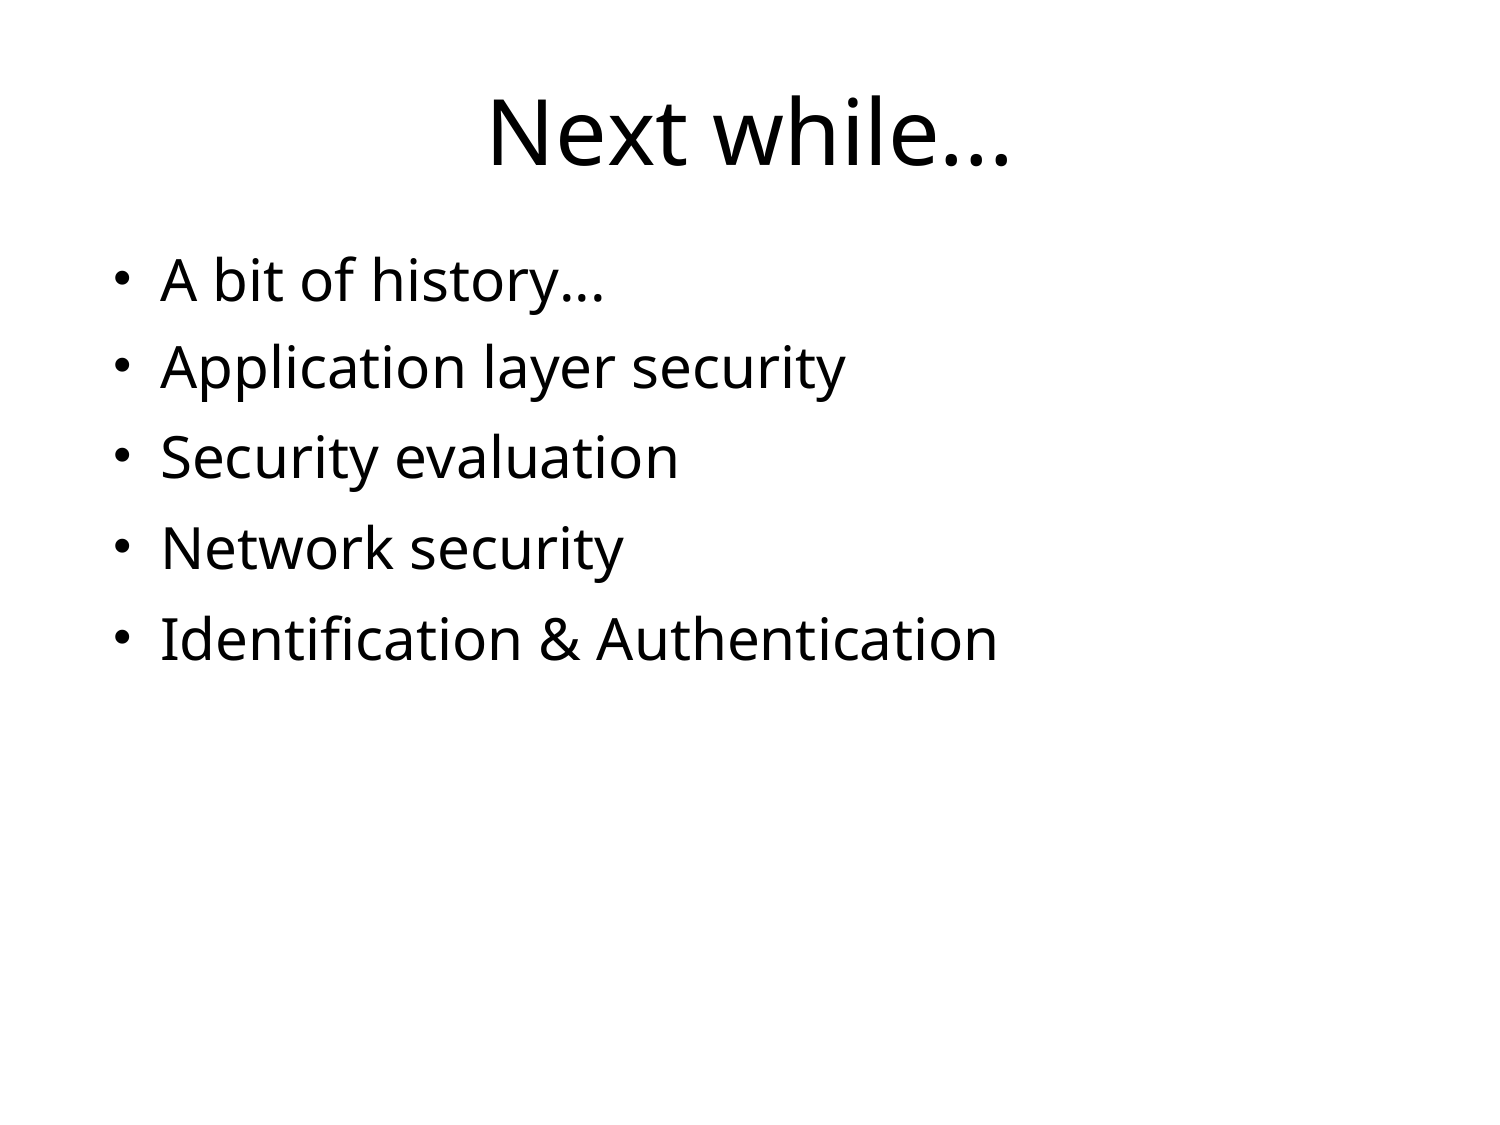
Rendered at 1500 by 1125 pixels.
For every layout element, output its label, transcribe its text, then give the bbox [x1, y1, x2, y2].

title Next while... [112, 34, 1388, 223]
list A bit of history... Application layer security Security evaluation Network security Identification & Authentication [112, 242, 1388, 1064]
